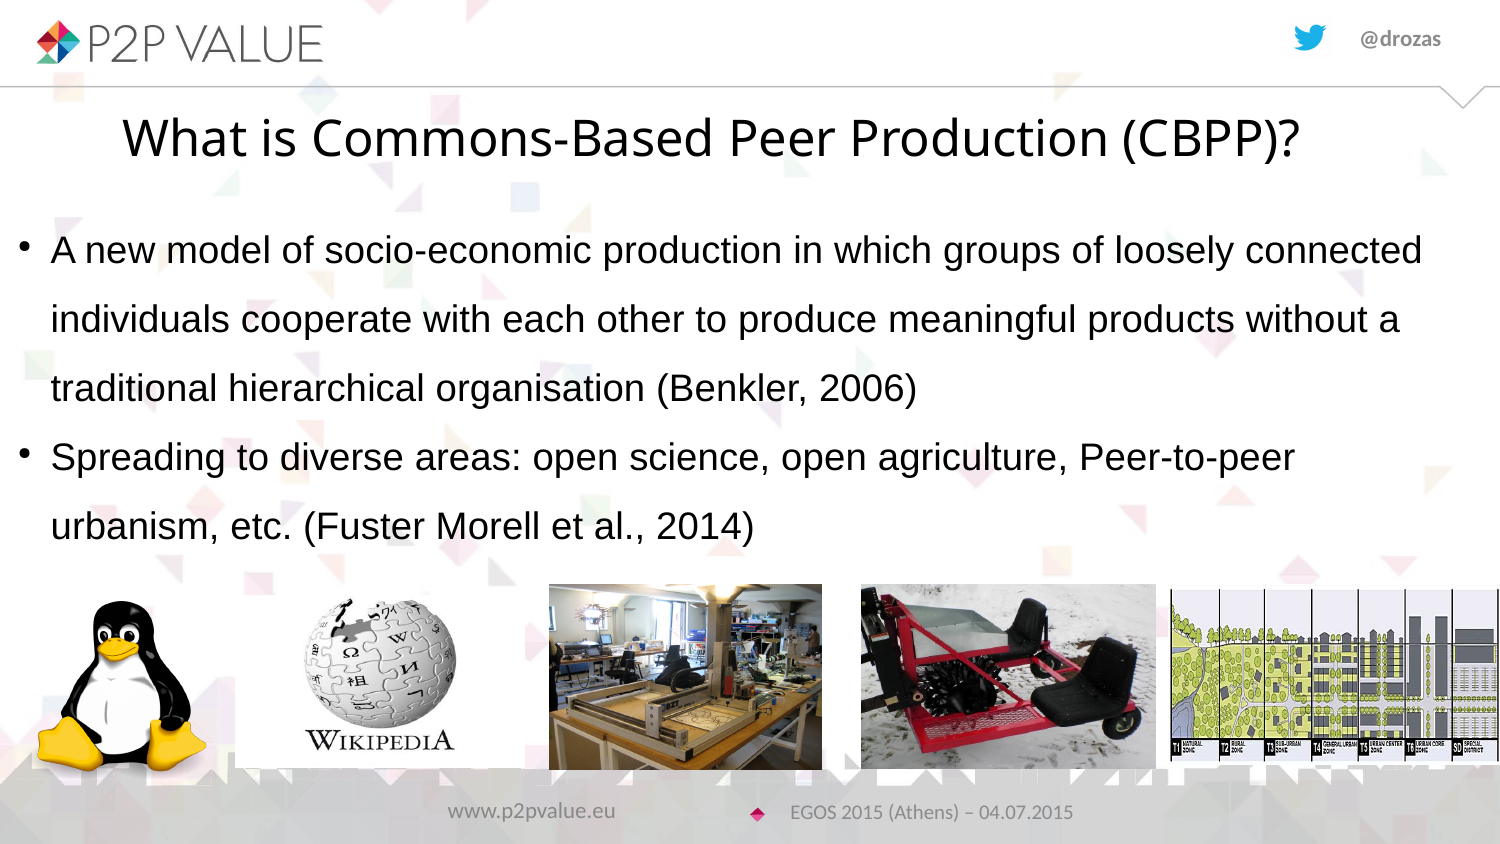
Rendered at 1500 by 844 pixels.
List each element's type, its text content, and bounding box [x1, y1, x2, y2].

text_box www.p2pvalue.eu [441, 789, 660, 829]
title What is Commons-Based Peer Production (CBPP)? [60, 92, 1366, 181]
picture [0, 0, 1500, 844]
text_box @drozas [1333, 15, 1455, 60]
text_box EGOS 2015 (Athens) – 04.07.2015 [777, 788, 1470, 834]
subtitle A new model of socio-economic production in which groups of loosely connected individuals cooperate with each other to produce meaningful products without a traditional hierarchical organisation (Benkler, 2006) Spreading to diverse areas: open science, open agriculture, Peer-to-peer urbanism, etc. (Fuster Morell et al., 2014) [4, 195, 1486, 556]
